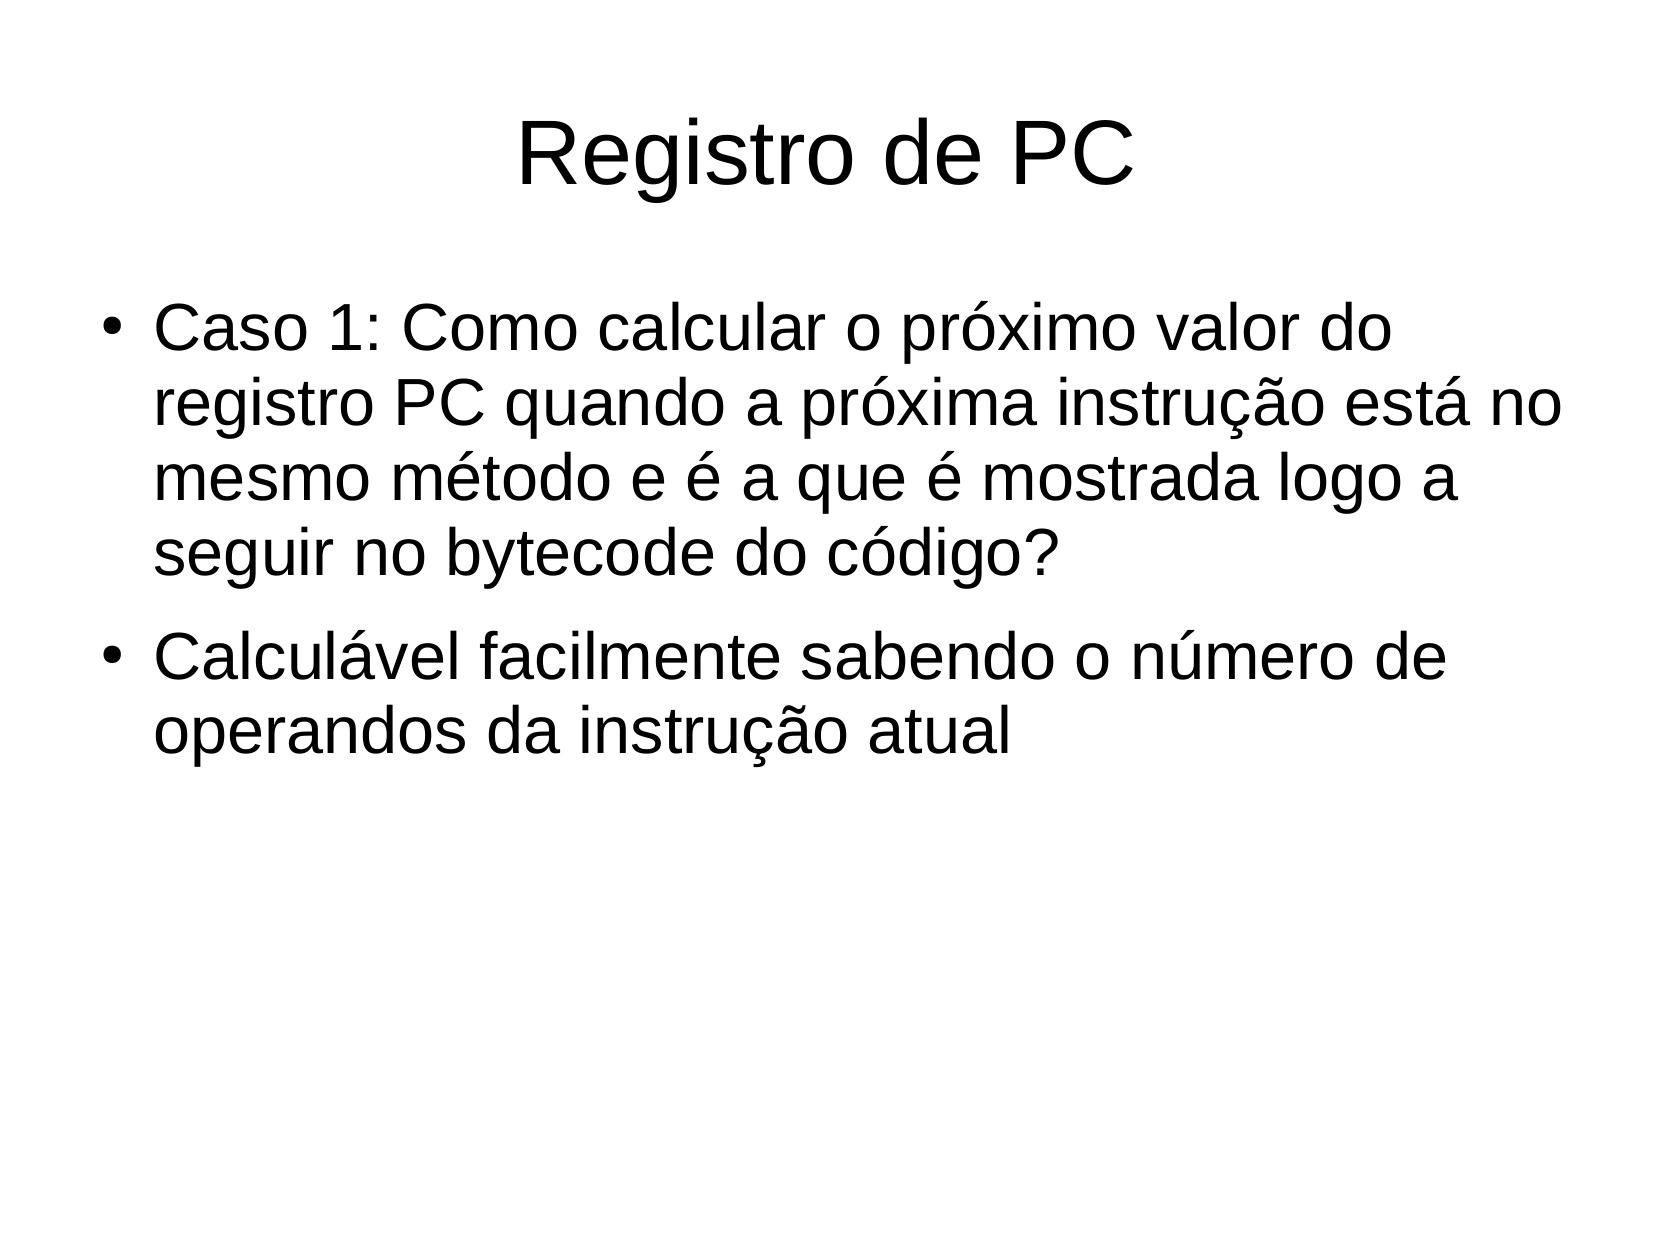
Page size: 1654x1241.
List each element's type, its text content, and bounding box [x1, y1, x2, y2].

title Registro de PC [82, 49, 1571, 257]
list Caso 1: Como calcular o próximo valor do registro PC quando a próxima instrução está no mesmo método e é a que é mostrada logo a seguir no bytecode do código? Calculável facilmente sabendo o número de operandos da instrução atual [82, 290, 1571, 1010]
